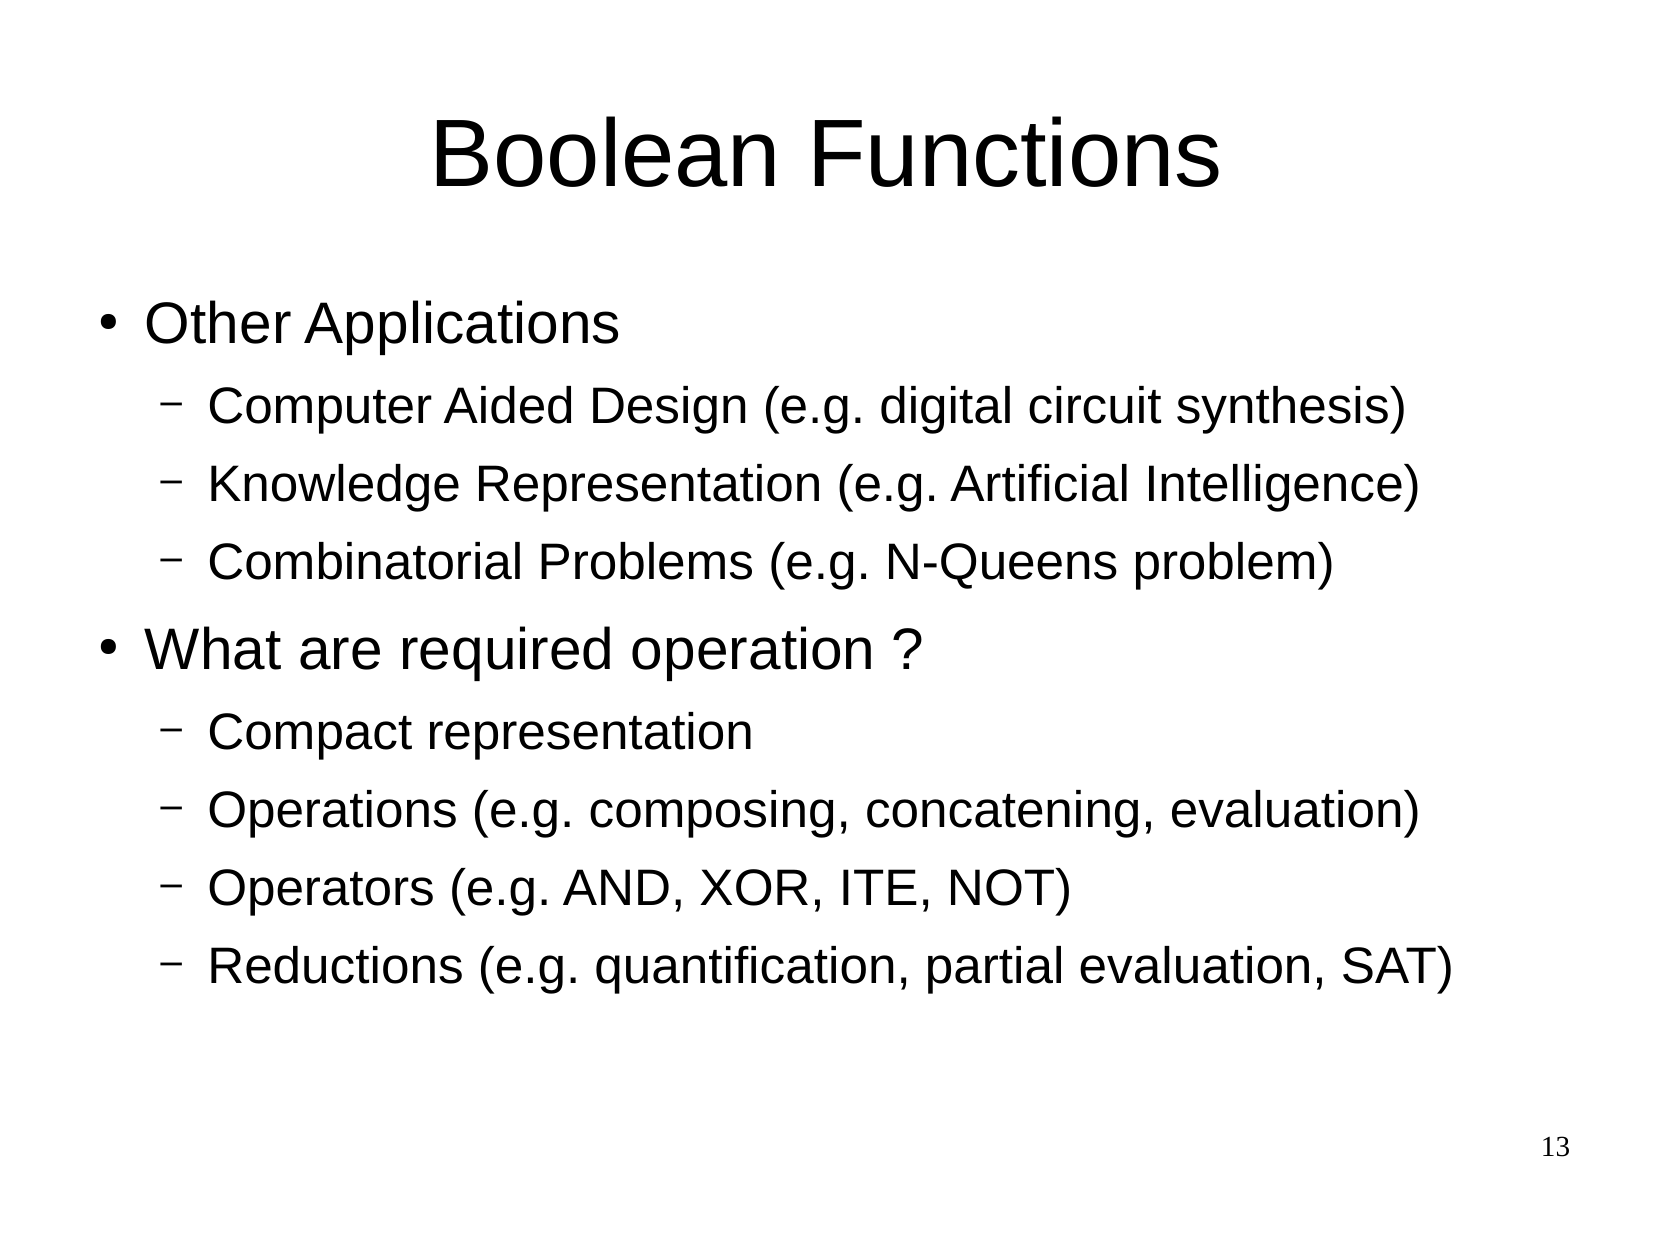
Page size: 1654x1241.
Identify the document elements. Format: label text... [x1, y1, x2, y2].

title Boolean Functions [82, 49, 1571, 257]
list Other Applications Computer Aided Design (e.g. digital circuit synthesis) Knowledge Representation (e.g. Artificial Intelligence) Combinatorial Problems (e.g. N-Queens problem) What are required operation ? Compact representation Operations (e.g. composing, concatening, evaluation) Operators (e.g. AND, XOR, ITE, NOT) Reductions (e.g. quantification, partial evaluation, SAT) [82, 290, 1571, 1010]
